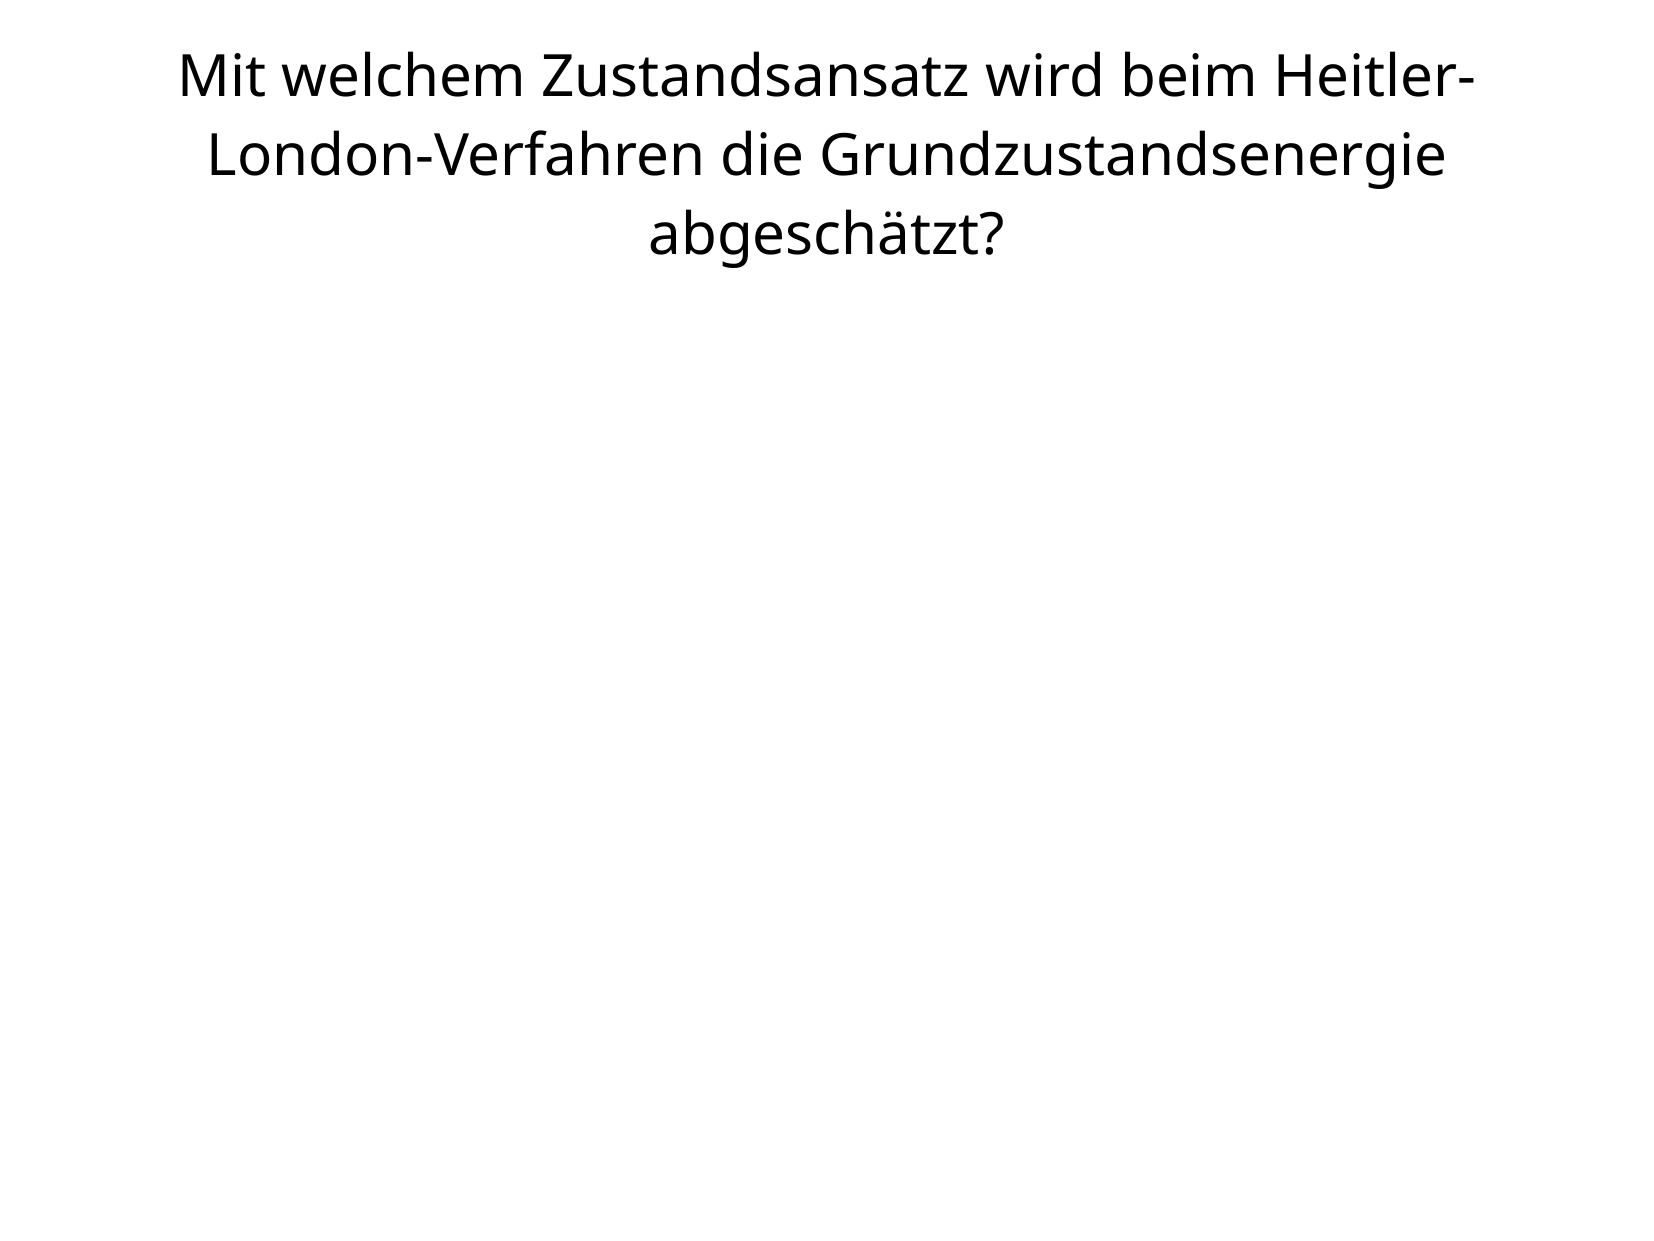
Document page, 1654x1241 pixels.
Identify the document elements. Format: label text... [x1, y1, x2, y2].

title Mit welchem Zustandsansatz wird beim Heitler-London-Verfahren die Grundzustandsenergie abgeschätzt? [82, 49, 1571, 257]
